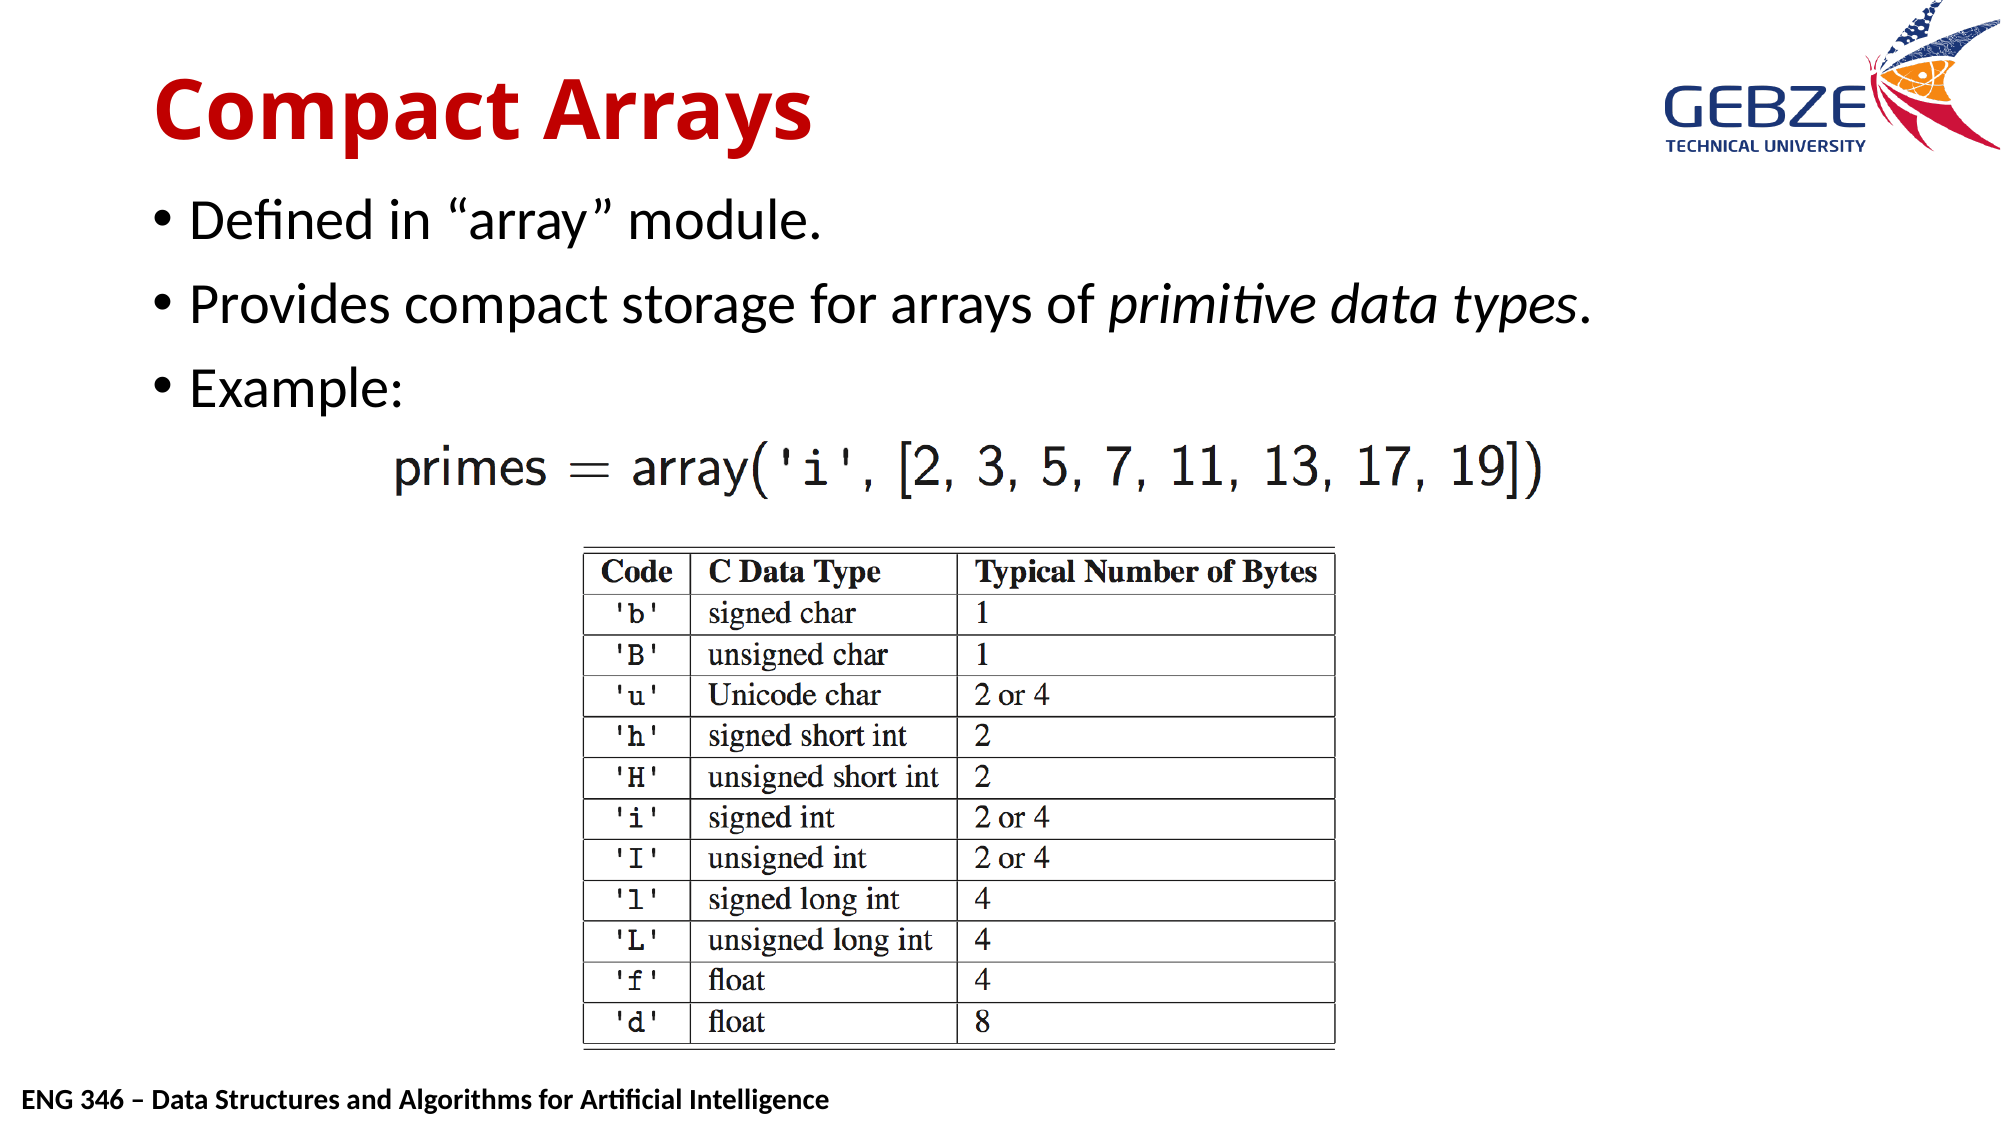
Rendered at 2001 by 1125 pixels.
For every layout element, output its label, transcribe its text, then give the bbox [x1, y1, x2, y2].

list Defined in “array” module. Provides compact storage for arrays of primitive data types. Example: [137, 181, 1863, 1014]
picture [553, 530, 1360, 1065]
picture [1665, 0, 2001, 152]
title Compact Arrays [137, 59, 1863, 166]
picture [360, 423, 1586, 526]
